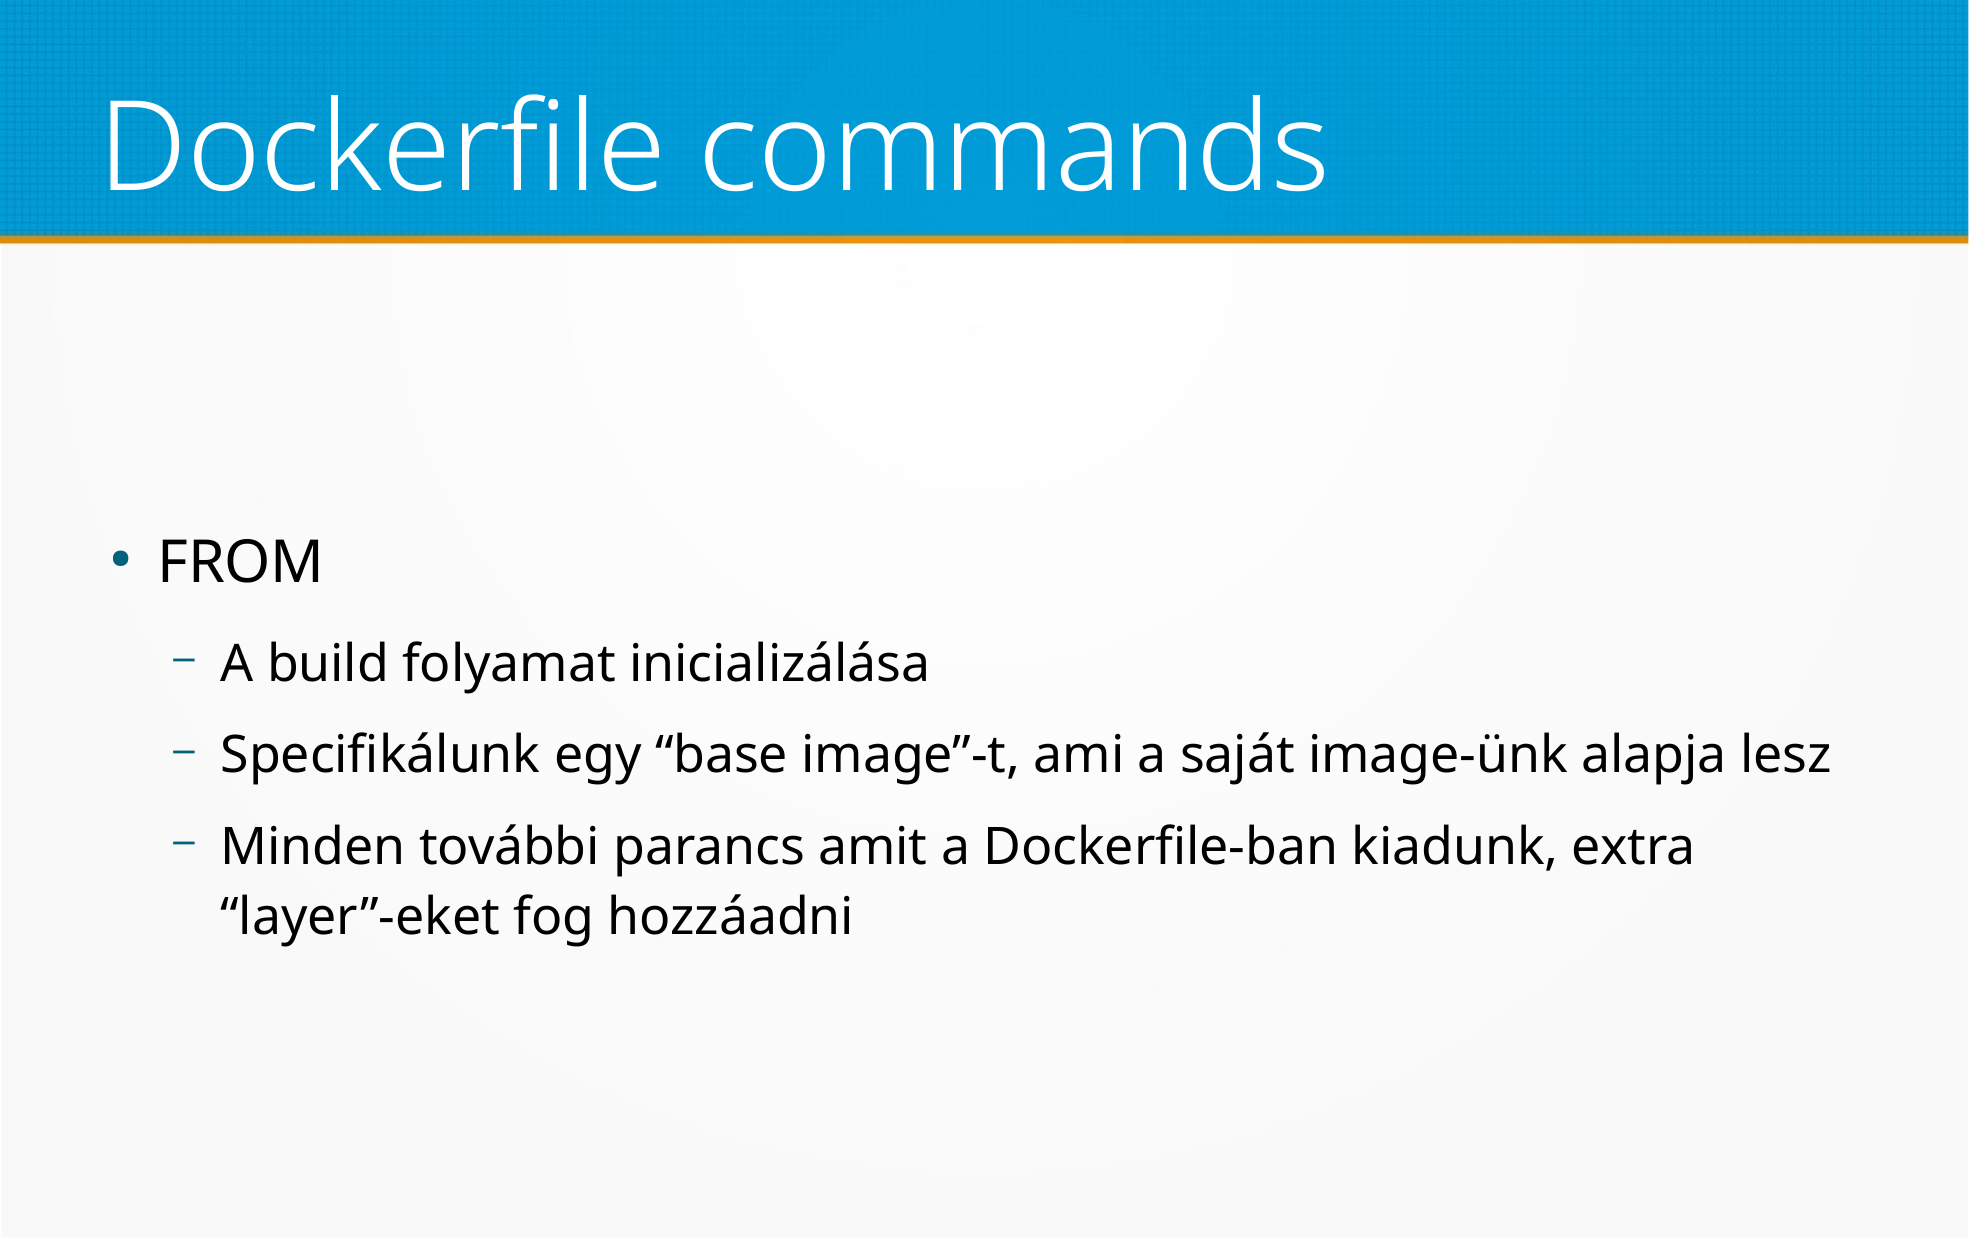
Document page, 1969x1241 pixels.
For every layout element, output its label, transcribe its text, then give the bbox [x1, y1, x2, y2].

title Dockerfile commands [98, 19, 1870, 227]
picture [0, 233, 1969, 1241]
list FROM A build folyamat inicializálása Specifikálunk egy “base image”-t, ami a saját image-ünk alapja lesz Minden további parancs amit a Dockerfile-ban kiadunk, extra “layer”-eket fog hozzáadni [94, 519, 1857, 969]
